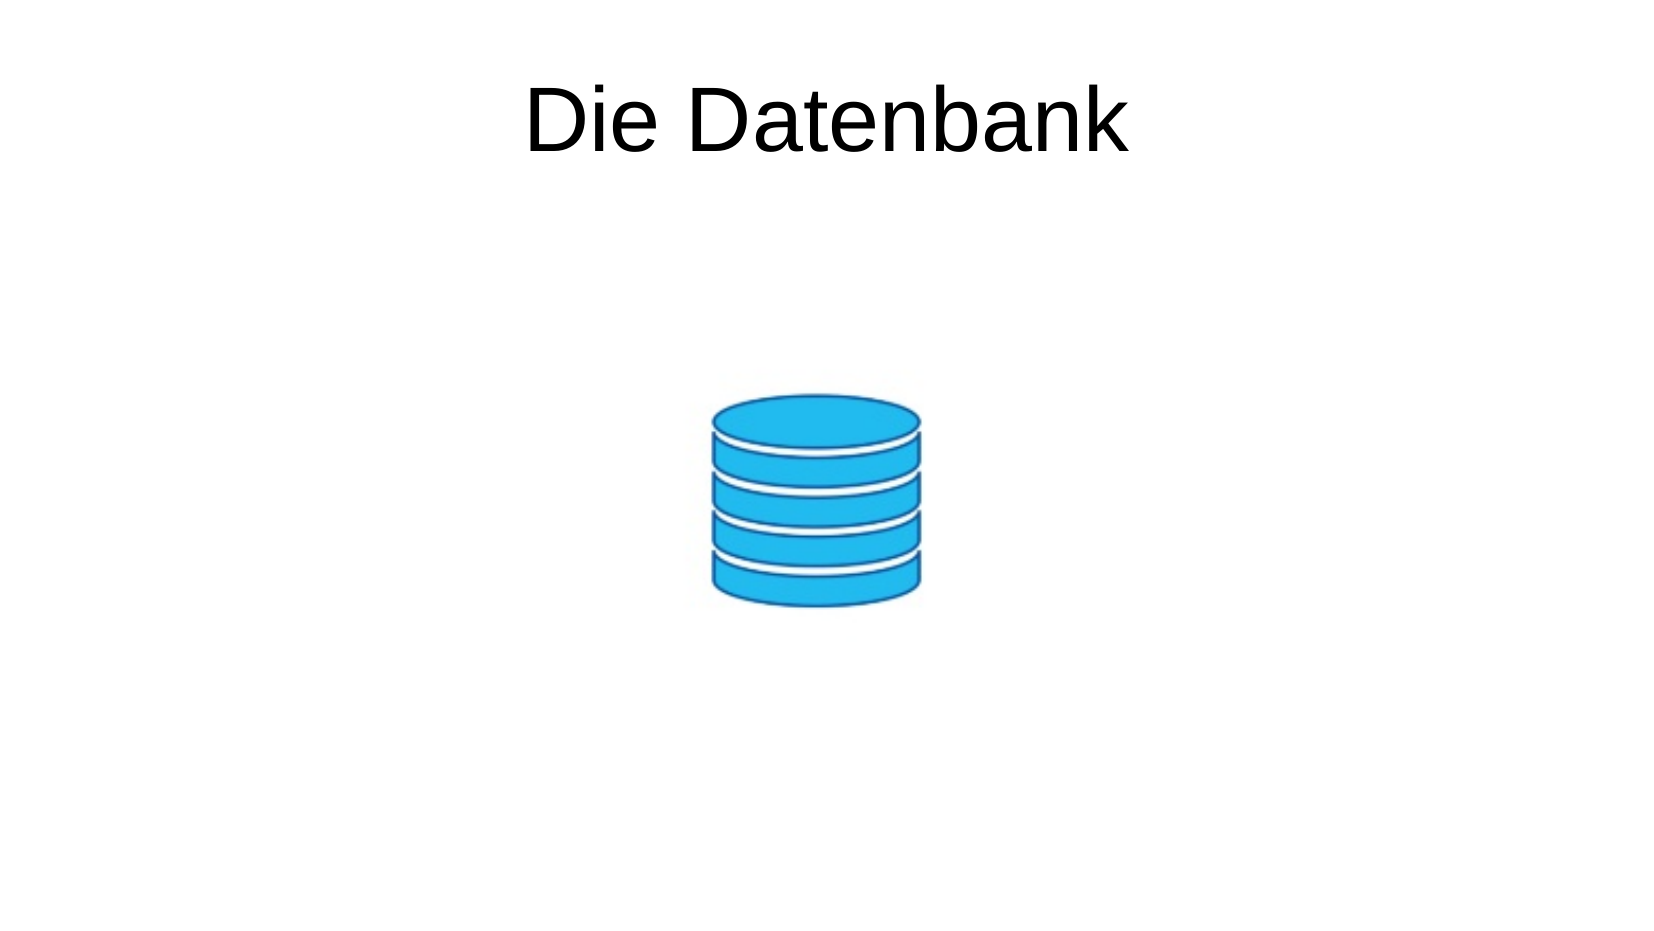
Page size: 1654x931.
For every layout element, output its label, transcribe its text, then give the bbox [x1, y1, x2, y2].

picture [585, 270, 1051, 736]
title Die Datenbank [82, 37, 1571, 193]
